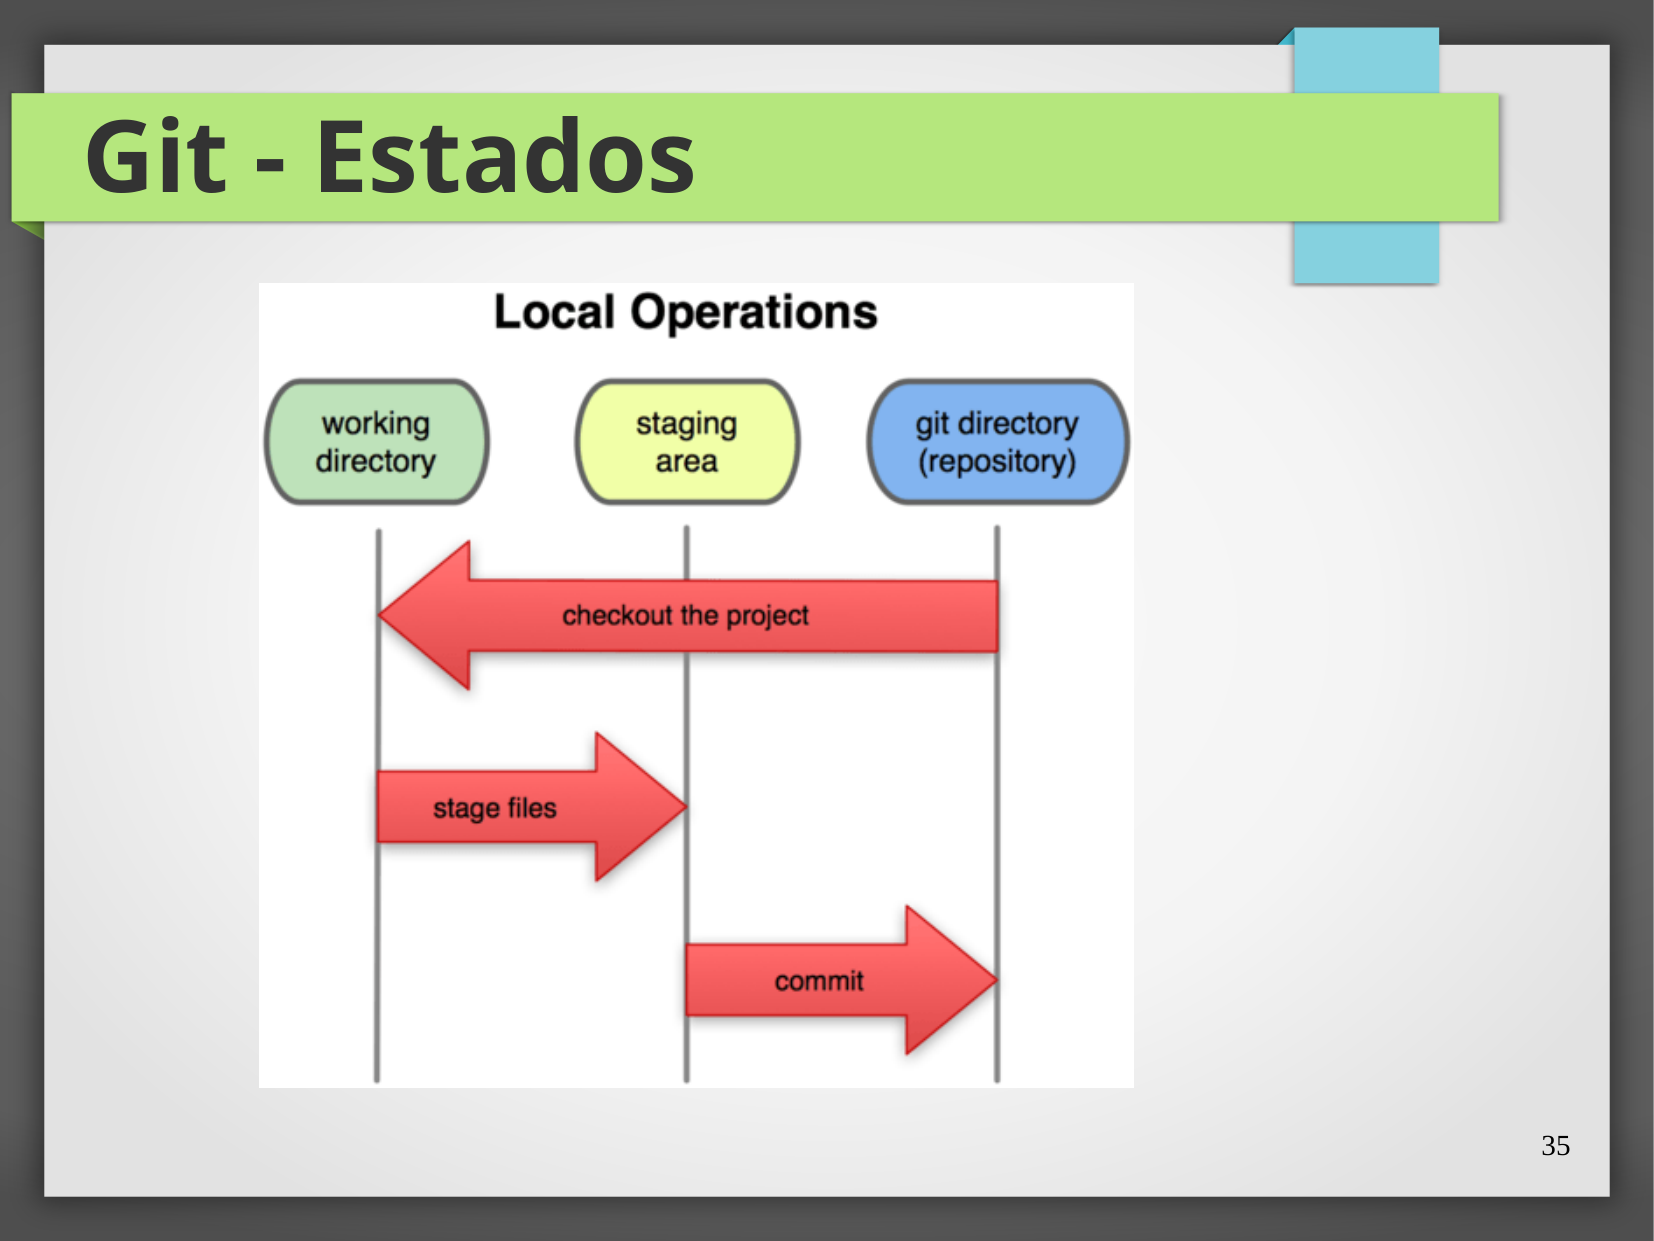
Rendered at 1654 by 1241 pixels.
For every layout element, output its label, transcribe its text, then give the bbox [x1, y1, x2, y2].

picture [0, 0, 1654, 1241]
title Git - Estados [82, 94, 1264, 213]
